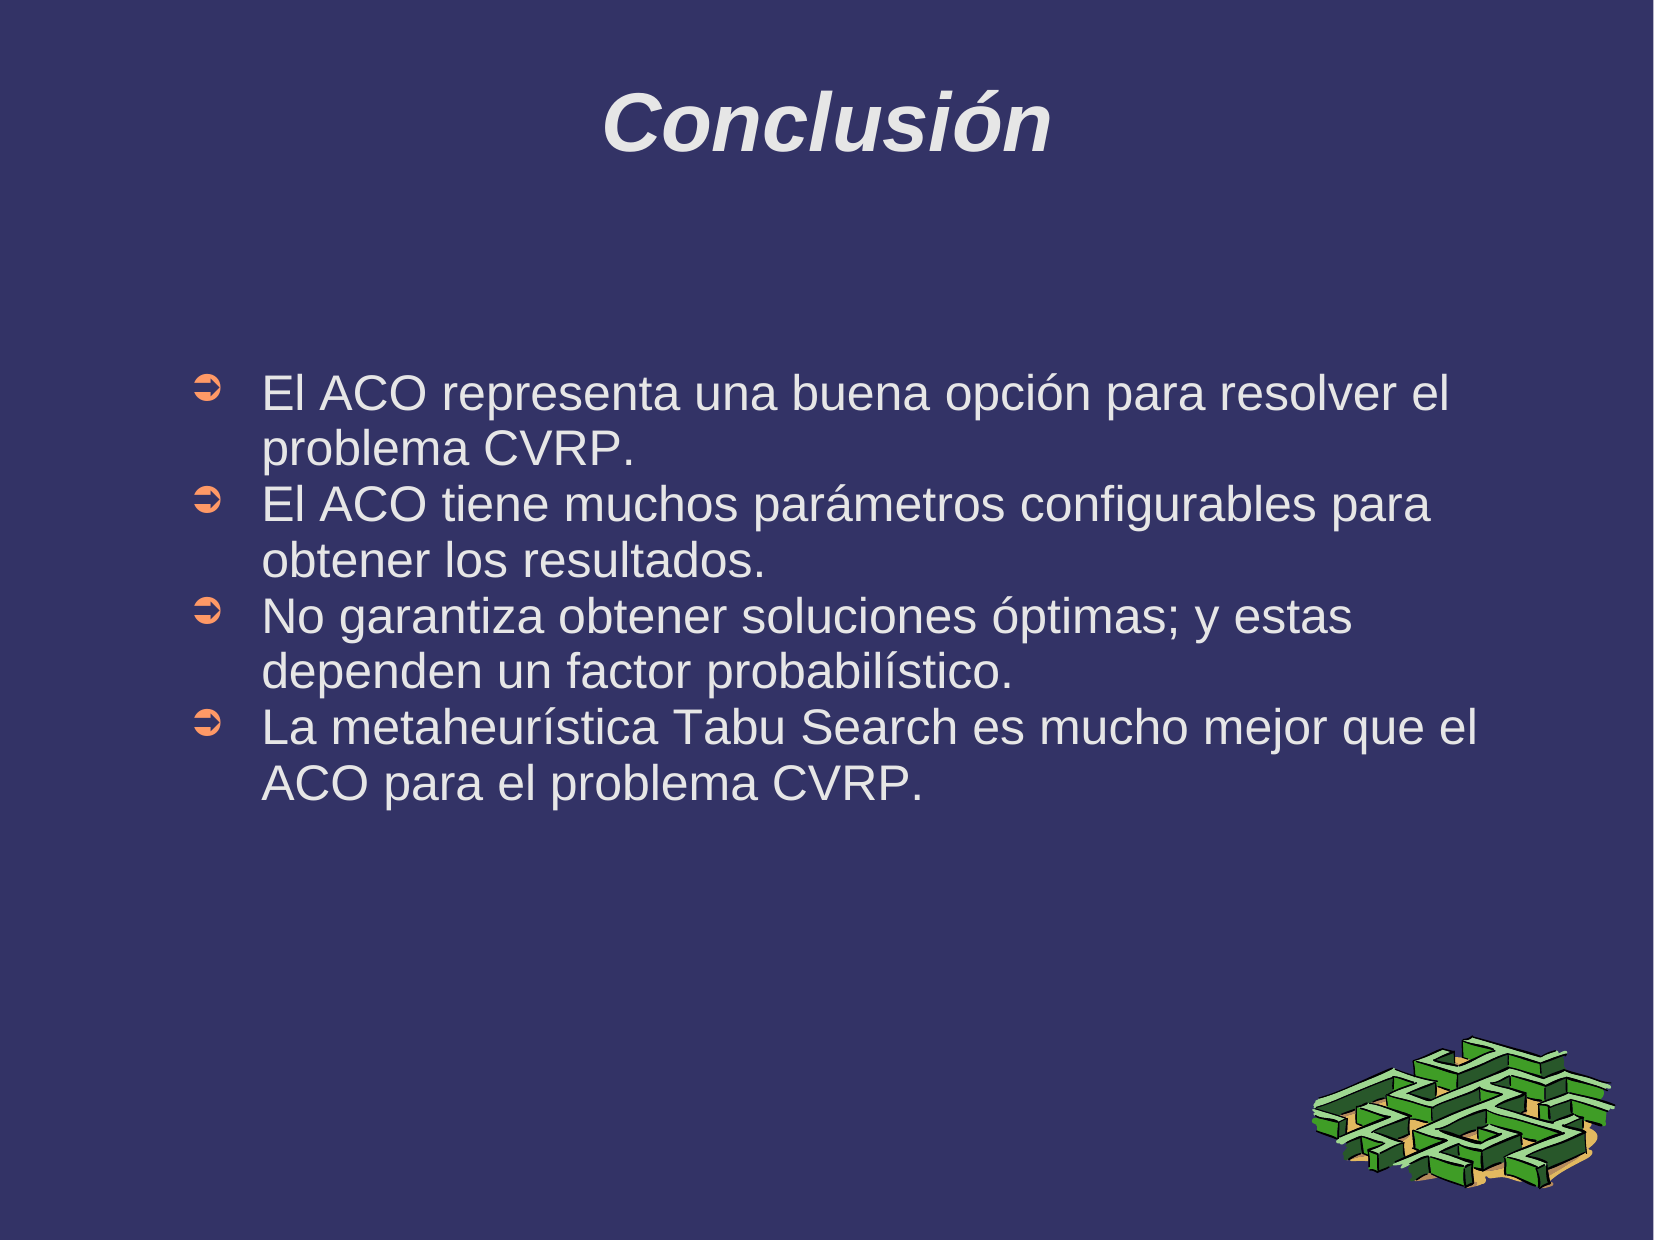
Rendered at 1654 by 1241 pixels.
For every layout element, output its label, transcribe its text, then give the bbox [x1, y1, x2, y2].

list El ACO representa una buena opción para resolver el problema CVRP. El ACO tiene muchos parámetros configurables para obtener los resultados. No garantiza obtener soluciones óptimas; y estas dependen un factor probabilístico. La metaheurística Tabu Search es mucho mejor que el ACO para el problema CVRP. [178, 364, 1570, 1085]
title Conclusión [121, 19, 1534, 227]
